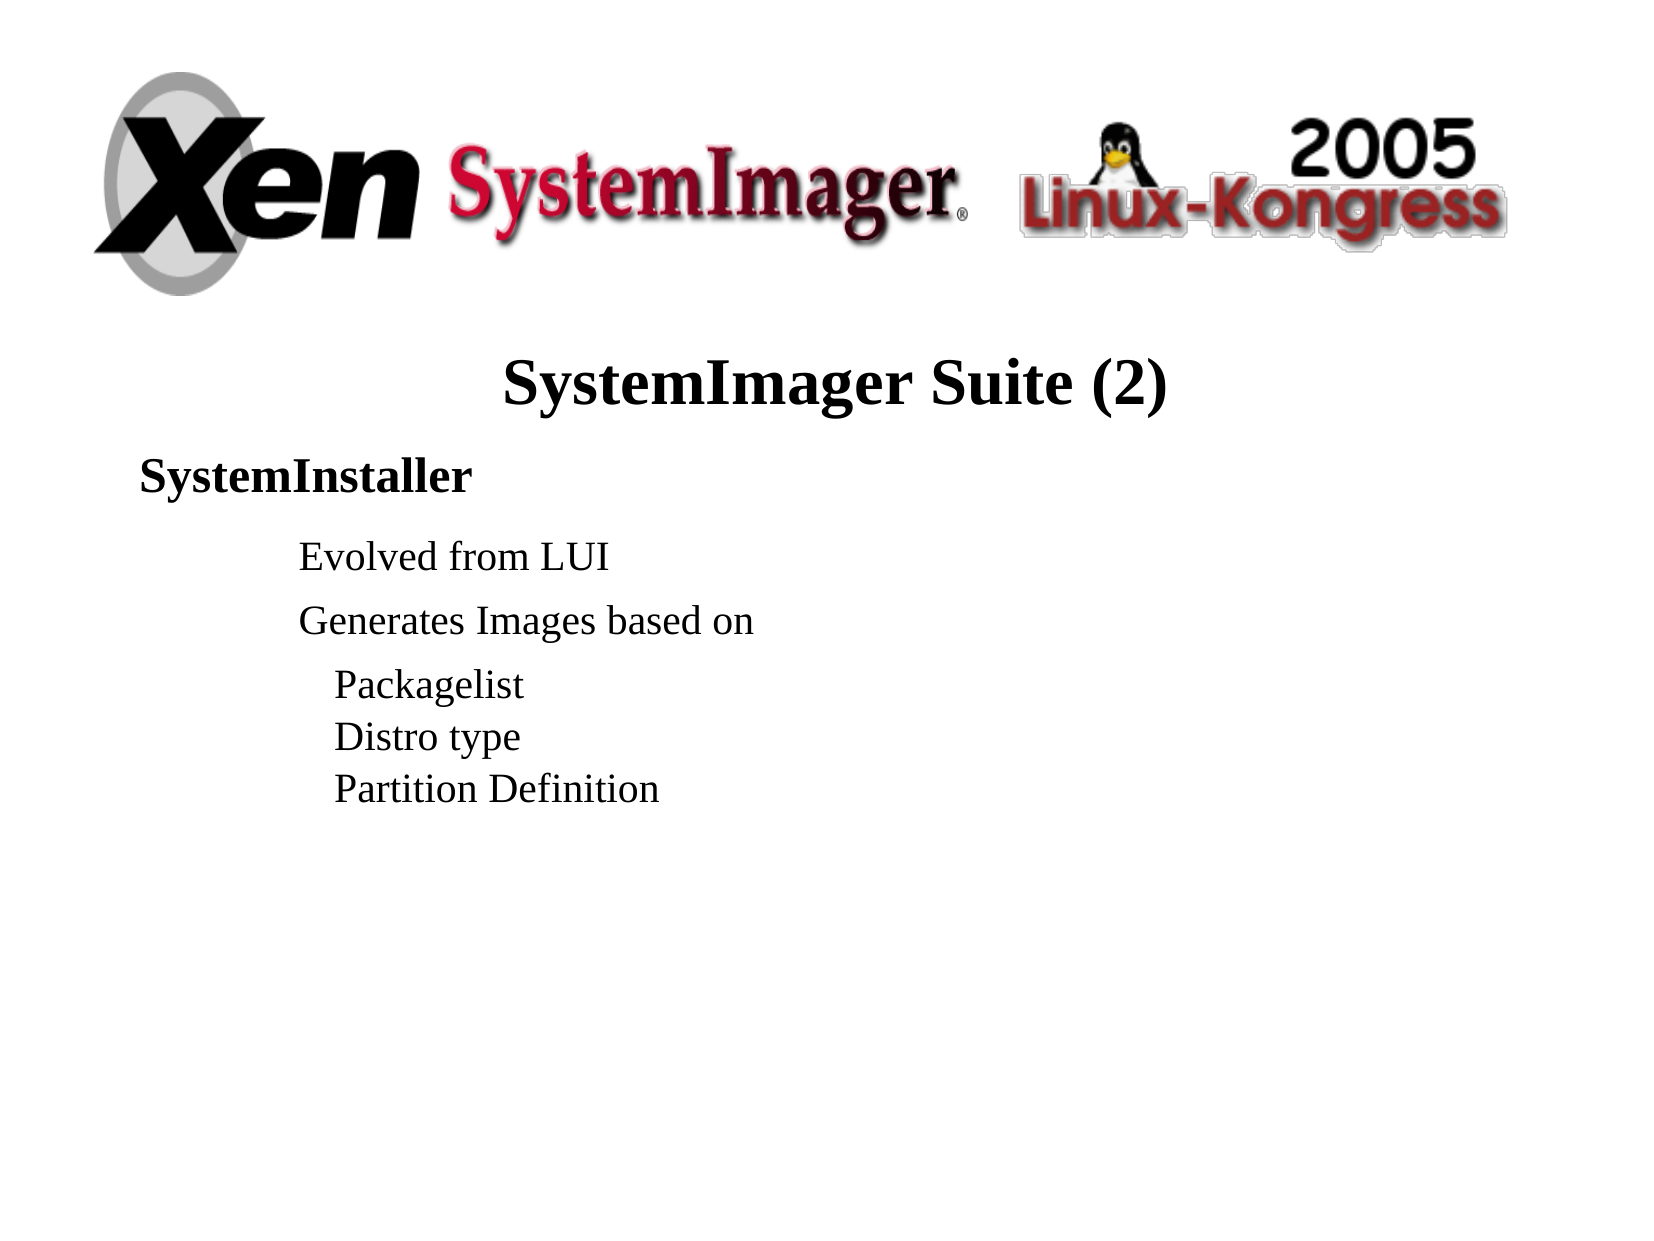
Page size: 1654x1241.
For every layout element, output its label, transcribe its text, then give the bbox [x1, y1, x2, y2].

picture [445, 132, 971, 254]
picture [1006, 106, 1524, 265]
picture [93, 72, 420, 296]
list SystemImager Suite (2) SystemInstaller Evolved from LUI Generates Images based on Packagelist Distro type Partition Definition [121, 344, 1534, 1127]
